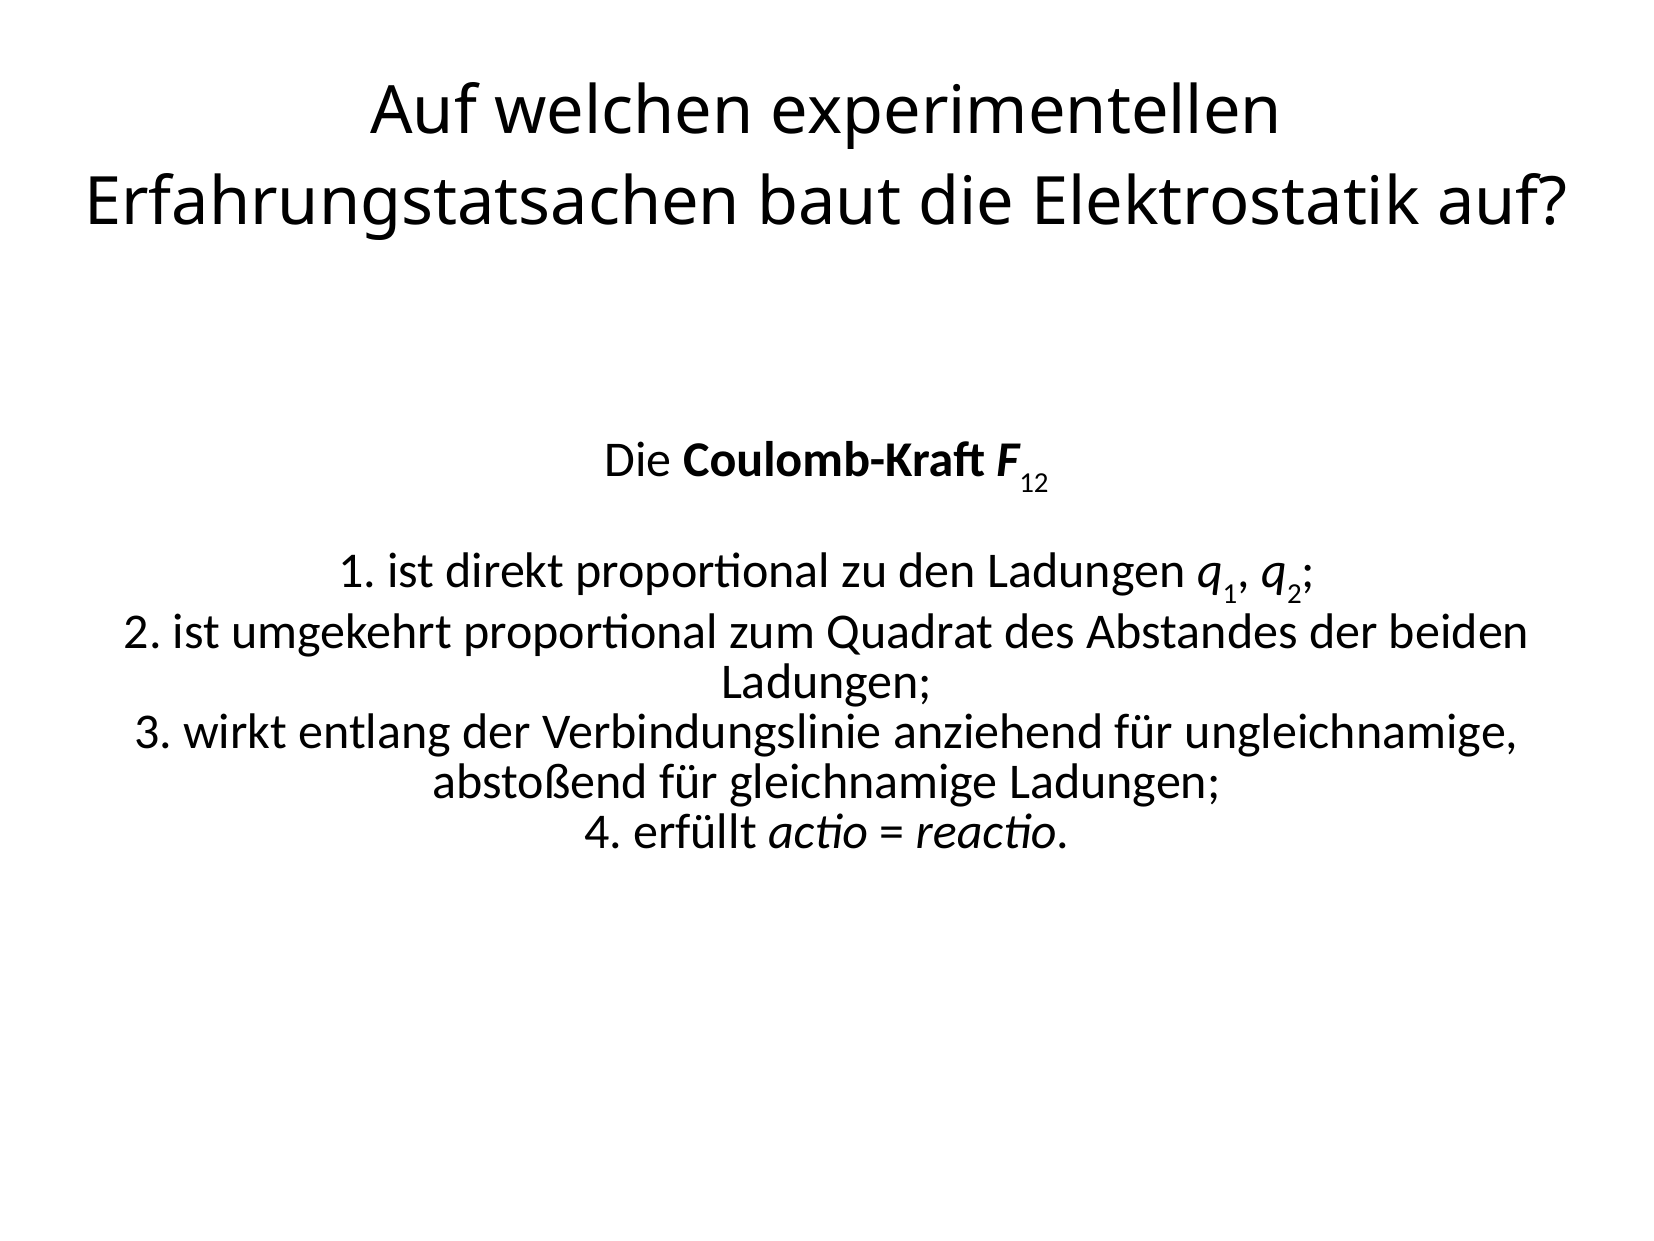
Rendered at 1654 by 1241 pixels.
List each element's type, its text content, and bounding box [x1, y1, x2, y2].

title Auf welchen experimentellen Erfahrungstatsachen baut die Elektrostatik auf? [82, 49, 1571, 257]
subtitle Die Coulomb-Kraft F12 1. ist direkt proportional zu den Ladungen q1, q2; 2. ist umgekehrt proportional zum Quadrat des Abstandes der beiden Ladungen; 3. wirkt entlang der Verbindungslinie anziehend für ungleichnamige, abstoßend für gleichnamige Ladungen; 4. erfüllt actio = reactio. [82, 290, 1571, 1010]
